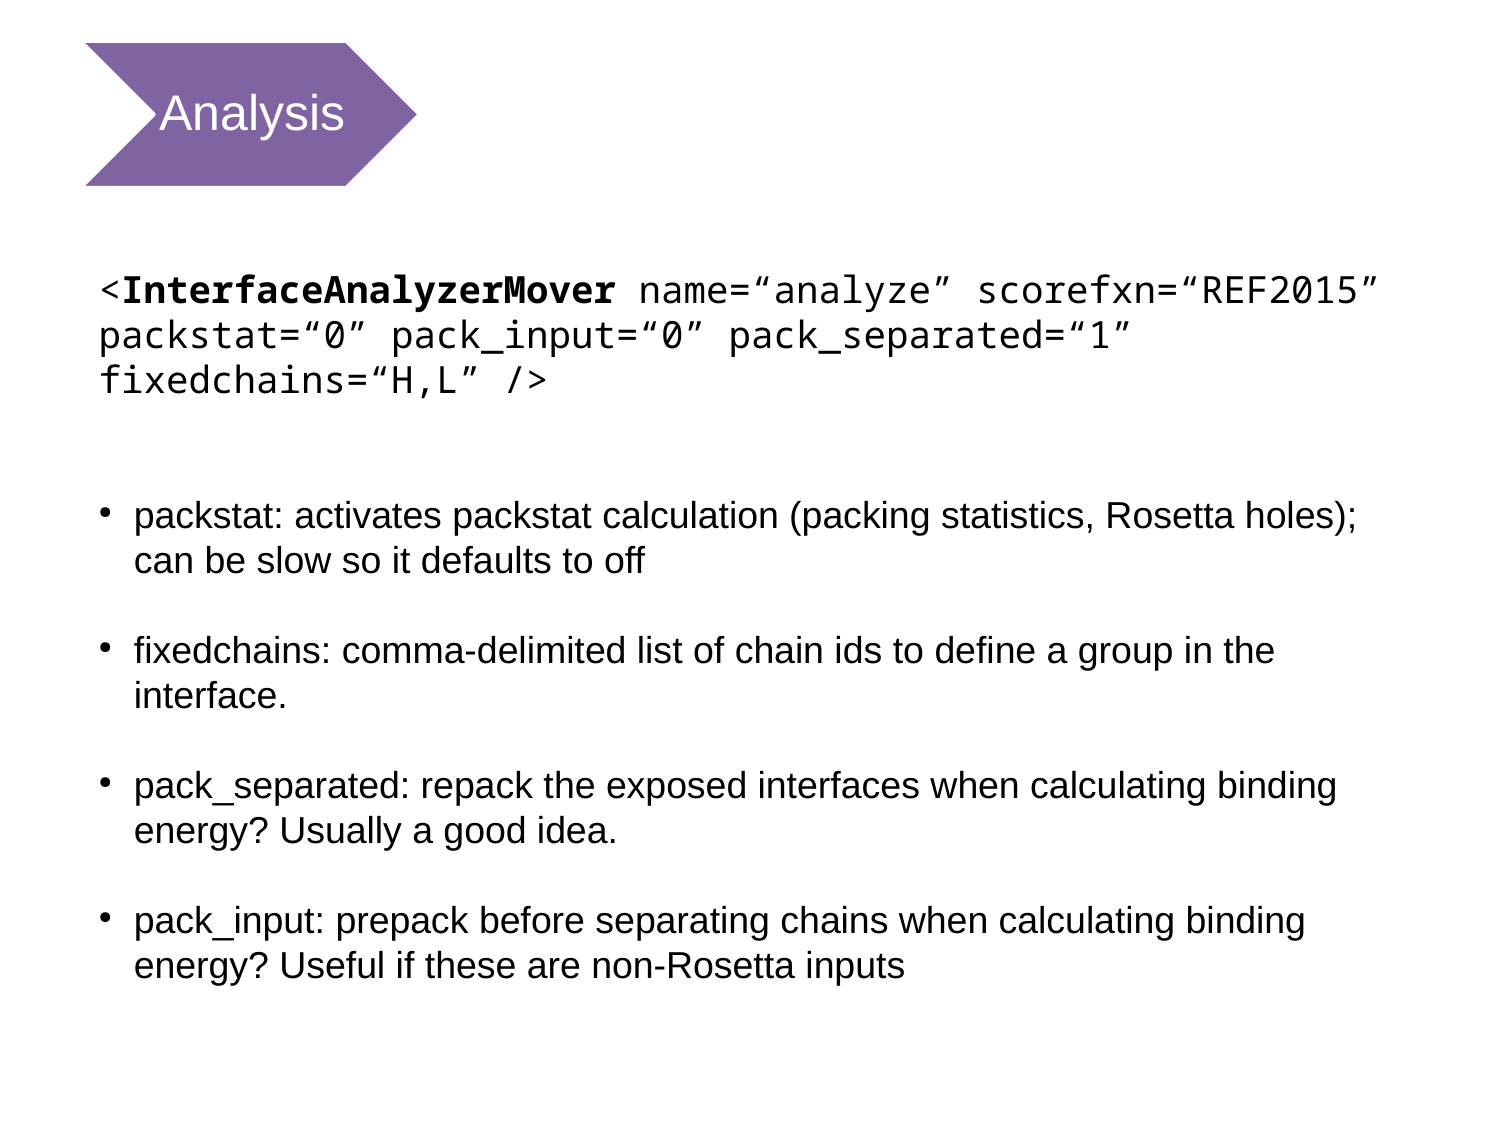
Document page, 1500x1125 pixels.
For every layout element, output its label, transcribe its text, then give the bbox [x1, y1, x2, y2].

text_box <InterfaceAnalyzerMover name=“analyze” scorefxn=“REF2015” packstat=“0” pack_input=“0” pack_separated=“1” fixedchains=“H,L” /> packstat: activates packstat calculation (packing statistics, Rosetta holes); can be slow so it defaults to off fixedchains: comma-delimited list of chain ids to define a group in the interface. pack_separated: repack the exposed interfaces when calculating binding energy? Usually a good idea. pack_input: prepack before separating chains when calculating binding energy? Useful if these are non-Rosetta inputs [83, 258, 1425, 885]
text_box Analysis [79, 40, 421, 189]
